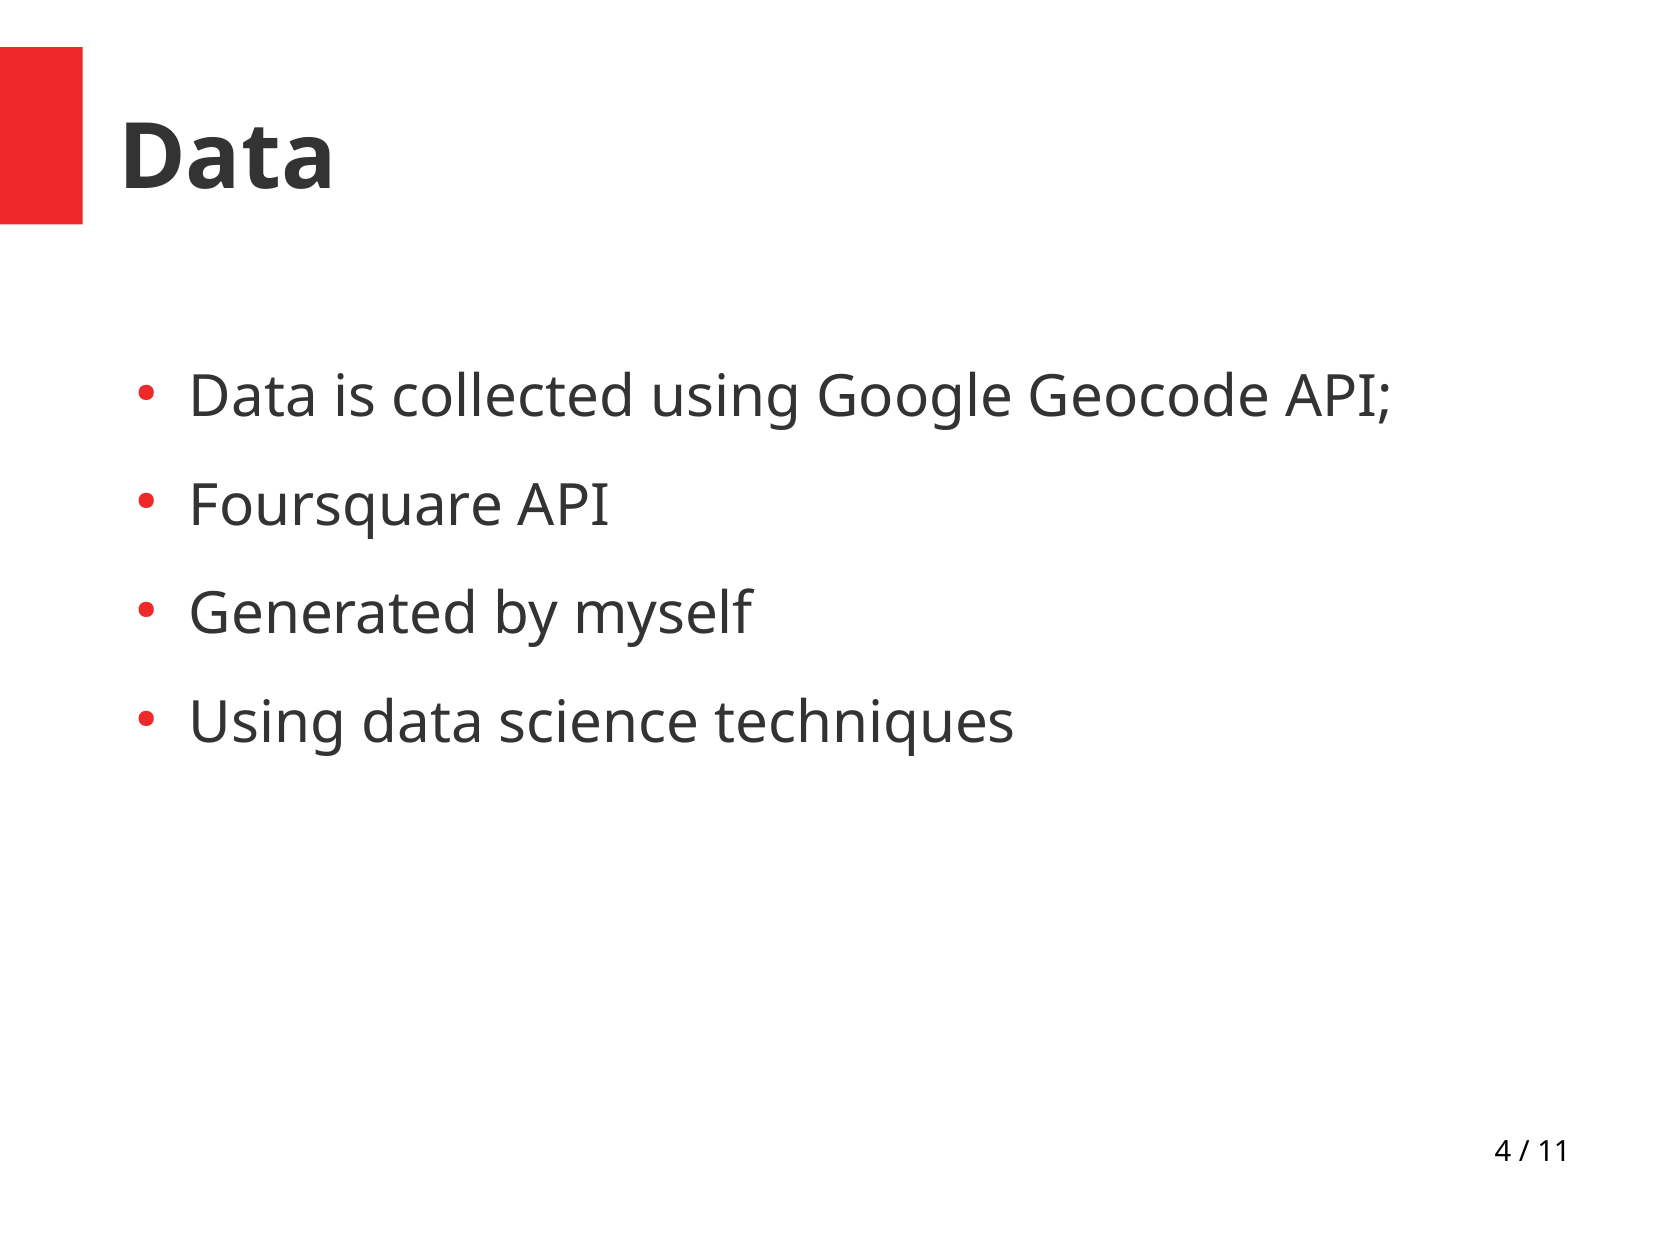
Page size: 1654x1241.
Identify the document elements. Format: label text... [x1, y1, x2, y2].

list Data is collected using Google Geocode API; Foursquare API Generated by myself Using data science techniques [118, 354, 1536, 1074]
title Data [118, 49, 1571, 257]
